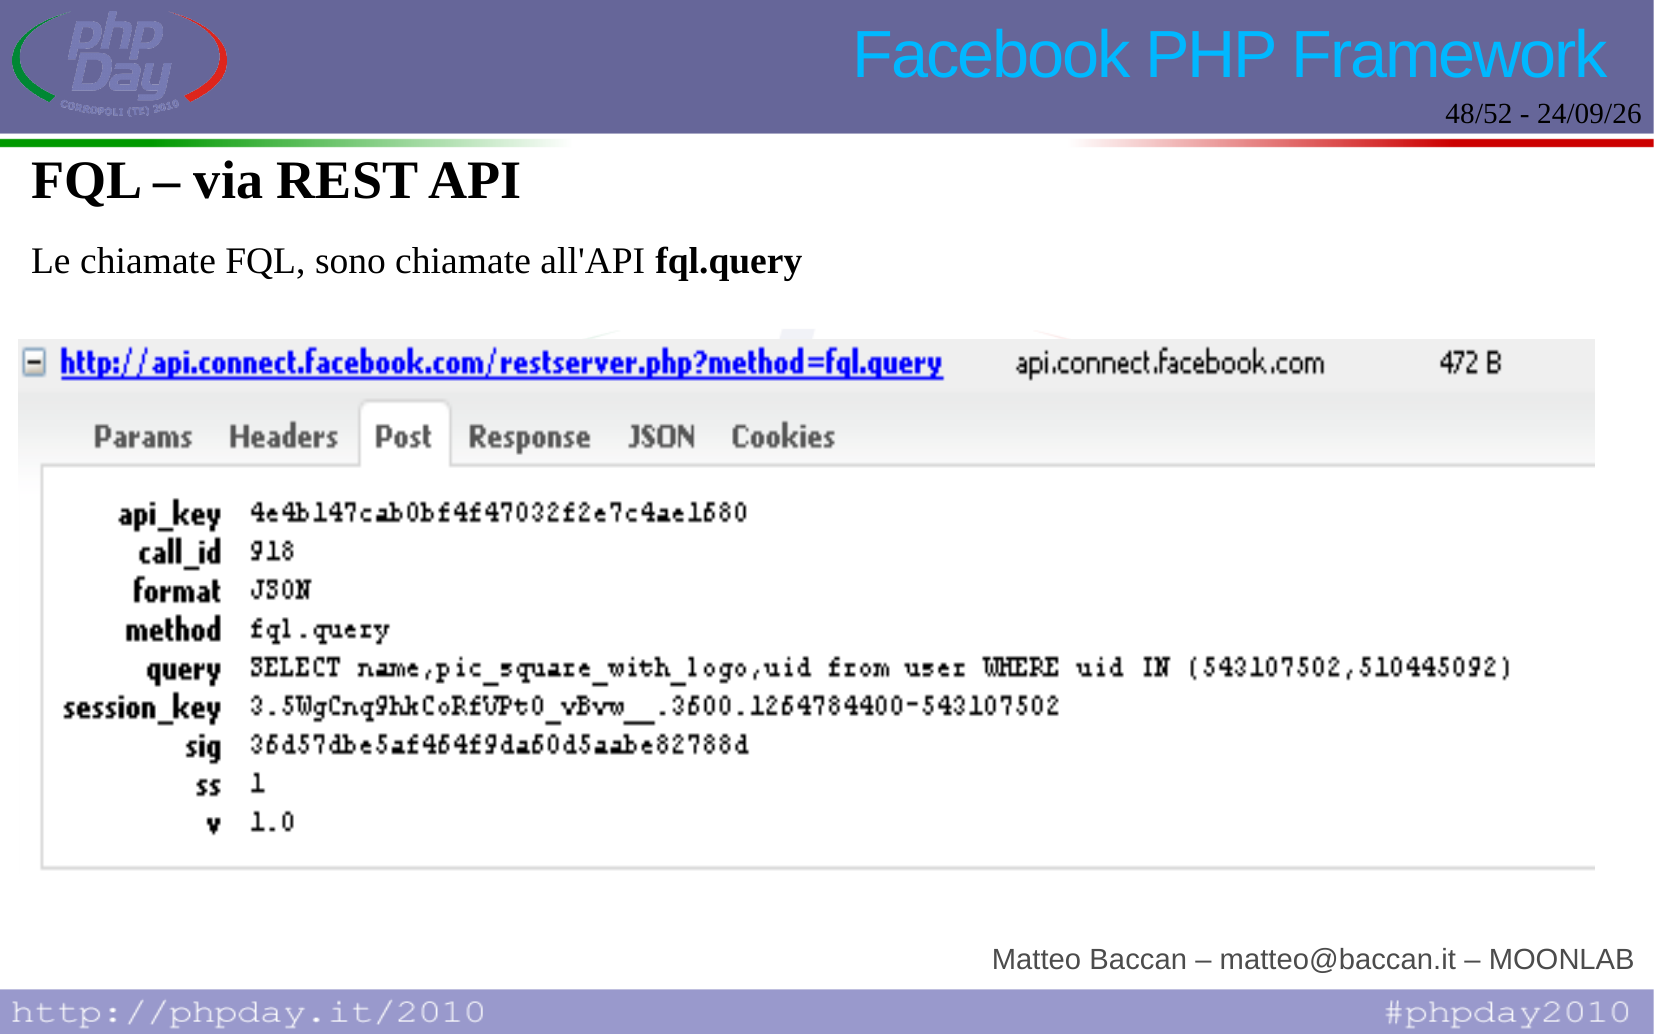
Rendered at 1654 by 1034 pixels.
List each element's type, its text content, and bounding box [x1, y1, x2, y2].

text_box FQL – via REST API Le chiamate FQL, sono chiamate all'API fql.query [16, 142, 1633, 924]
text_box FQL - Facebook Query Language [11, 0, 1644, 819]
picture [18, 339, 1595, 874]
picture [0, 0, 1654, 1034]
